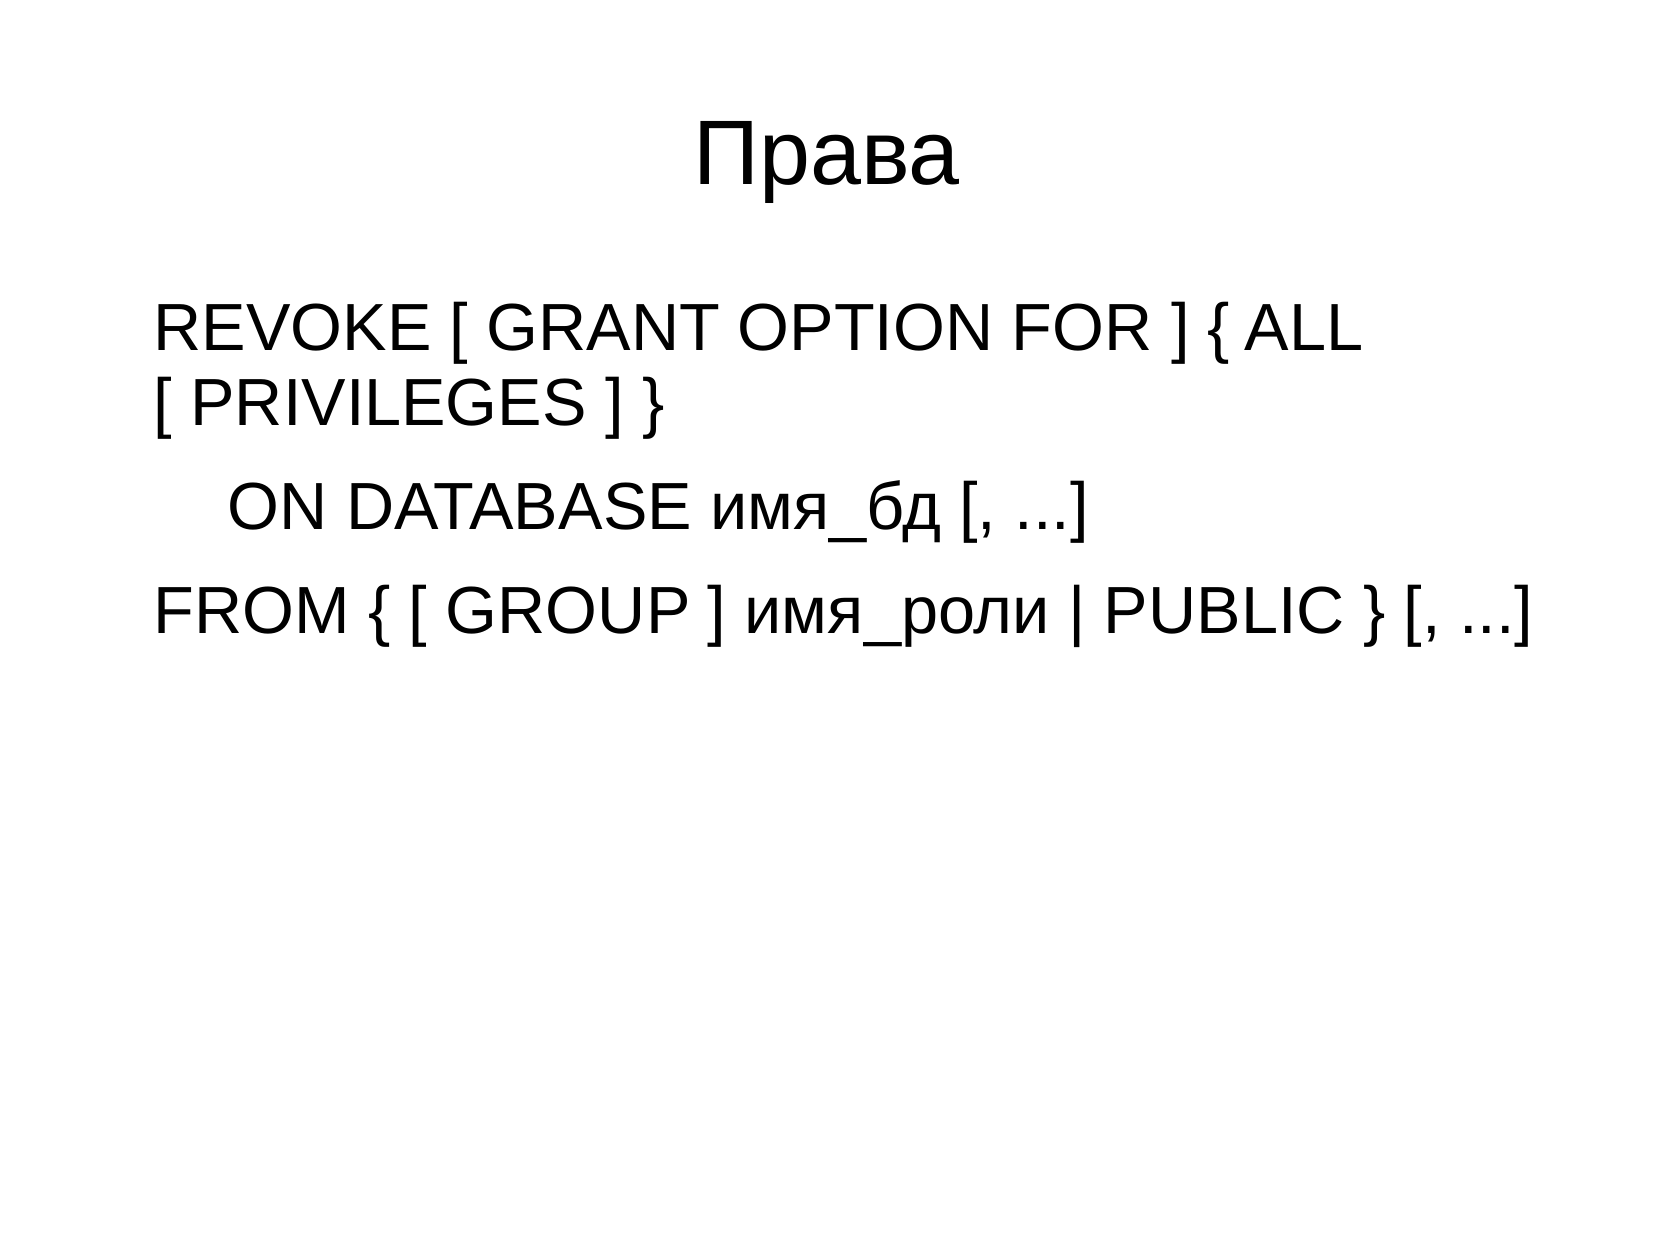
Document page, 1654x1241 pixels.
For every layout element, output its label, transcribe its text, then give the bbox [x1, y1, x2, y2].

list REVOKE [ GRANT OPTION FOR ] { ALL [ PRIVILEGES ] } ON DATABASE имя_бд [, ...] FROM { [ GROUP ] имя_роли | PUBLIC } [, ...] [82, 290, 1571, 1010]
title Права [82, 49, 1571, 257]
